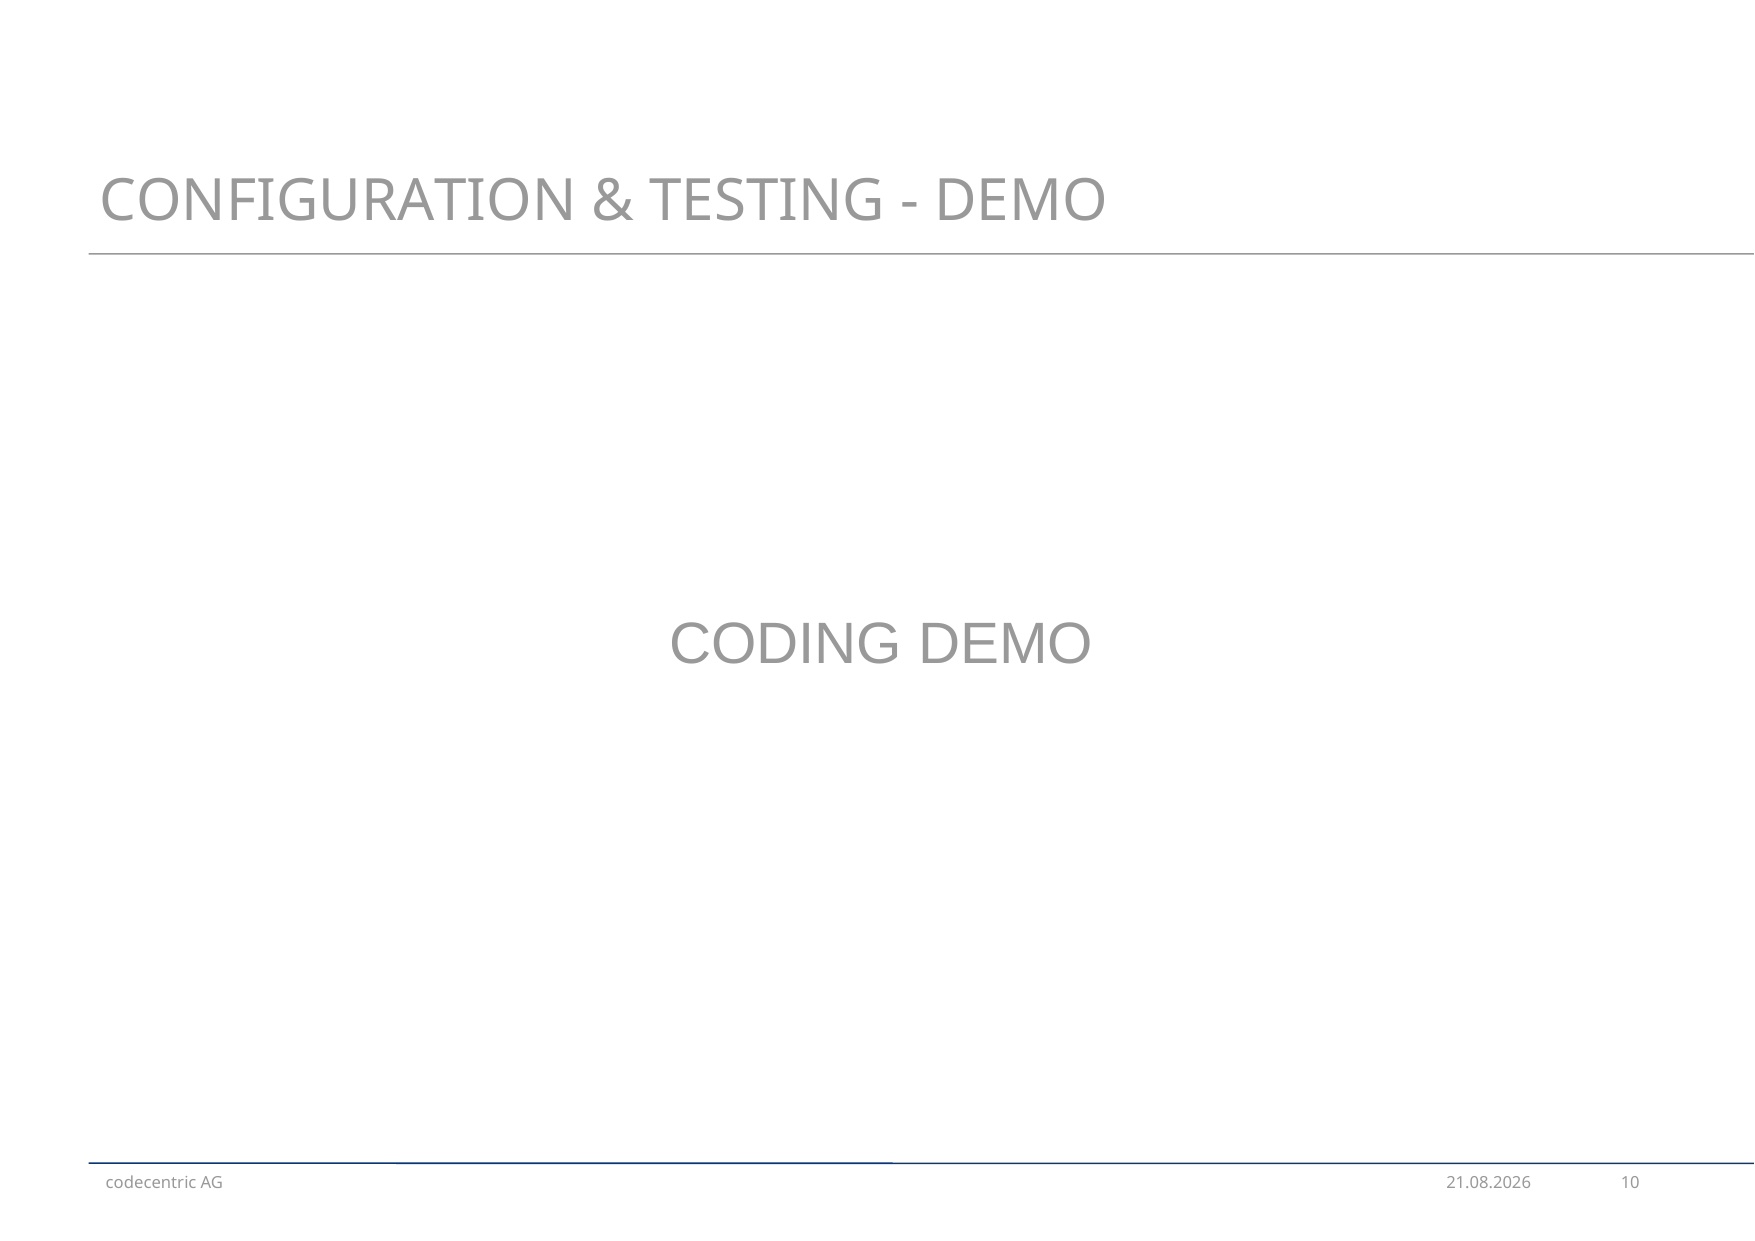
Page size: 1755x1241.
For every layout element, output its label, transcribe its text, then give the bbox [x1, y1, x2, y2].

text_box 23.02.2013 [1429, 1163, 1603, 1219]
title Configuration & Testing - Demo [82, 153, 1695, 223]
text_box [1603, 1163, 1697, 1219]
text_box Coding DEMO [639, 590, 1114, 692]
